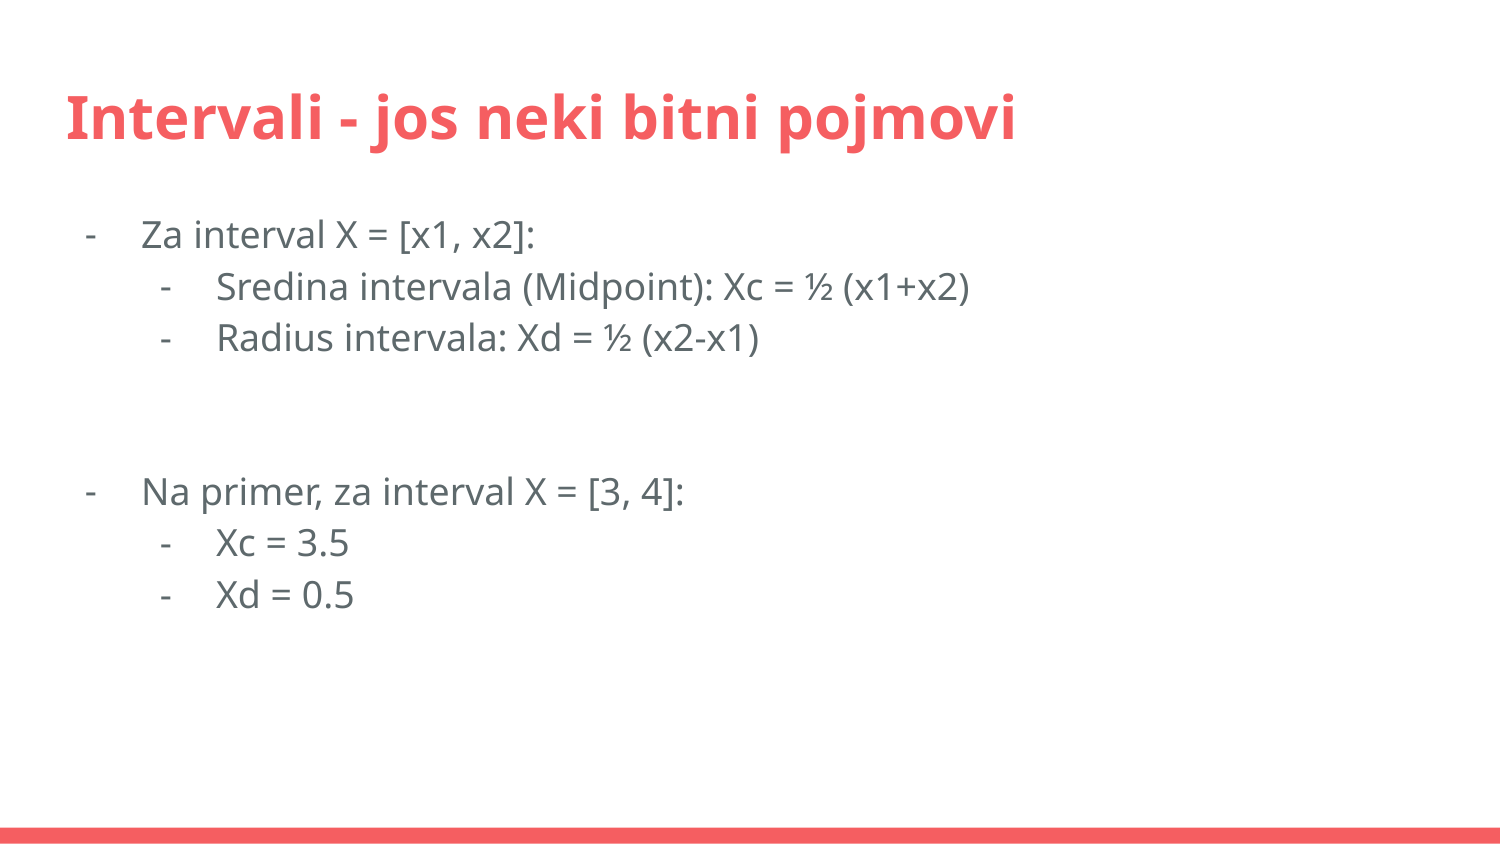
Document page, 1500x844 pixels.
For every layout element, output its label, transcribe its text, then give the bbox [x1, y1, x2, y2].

title Intervali - jos neki bitni pojmovi [51, 64, 1449, 167]
list Za interval X = [x1, x2]: Sredina intervala (Midpoint): Xc = ½ (x1+x2) Radius intervala: Xd = ½ (x2-x1) Na primer, za interval X = [3, 4]: Xc = 3.5 Xd = 0.5 [51, 189, 1449, 750]
